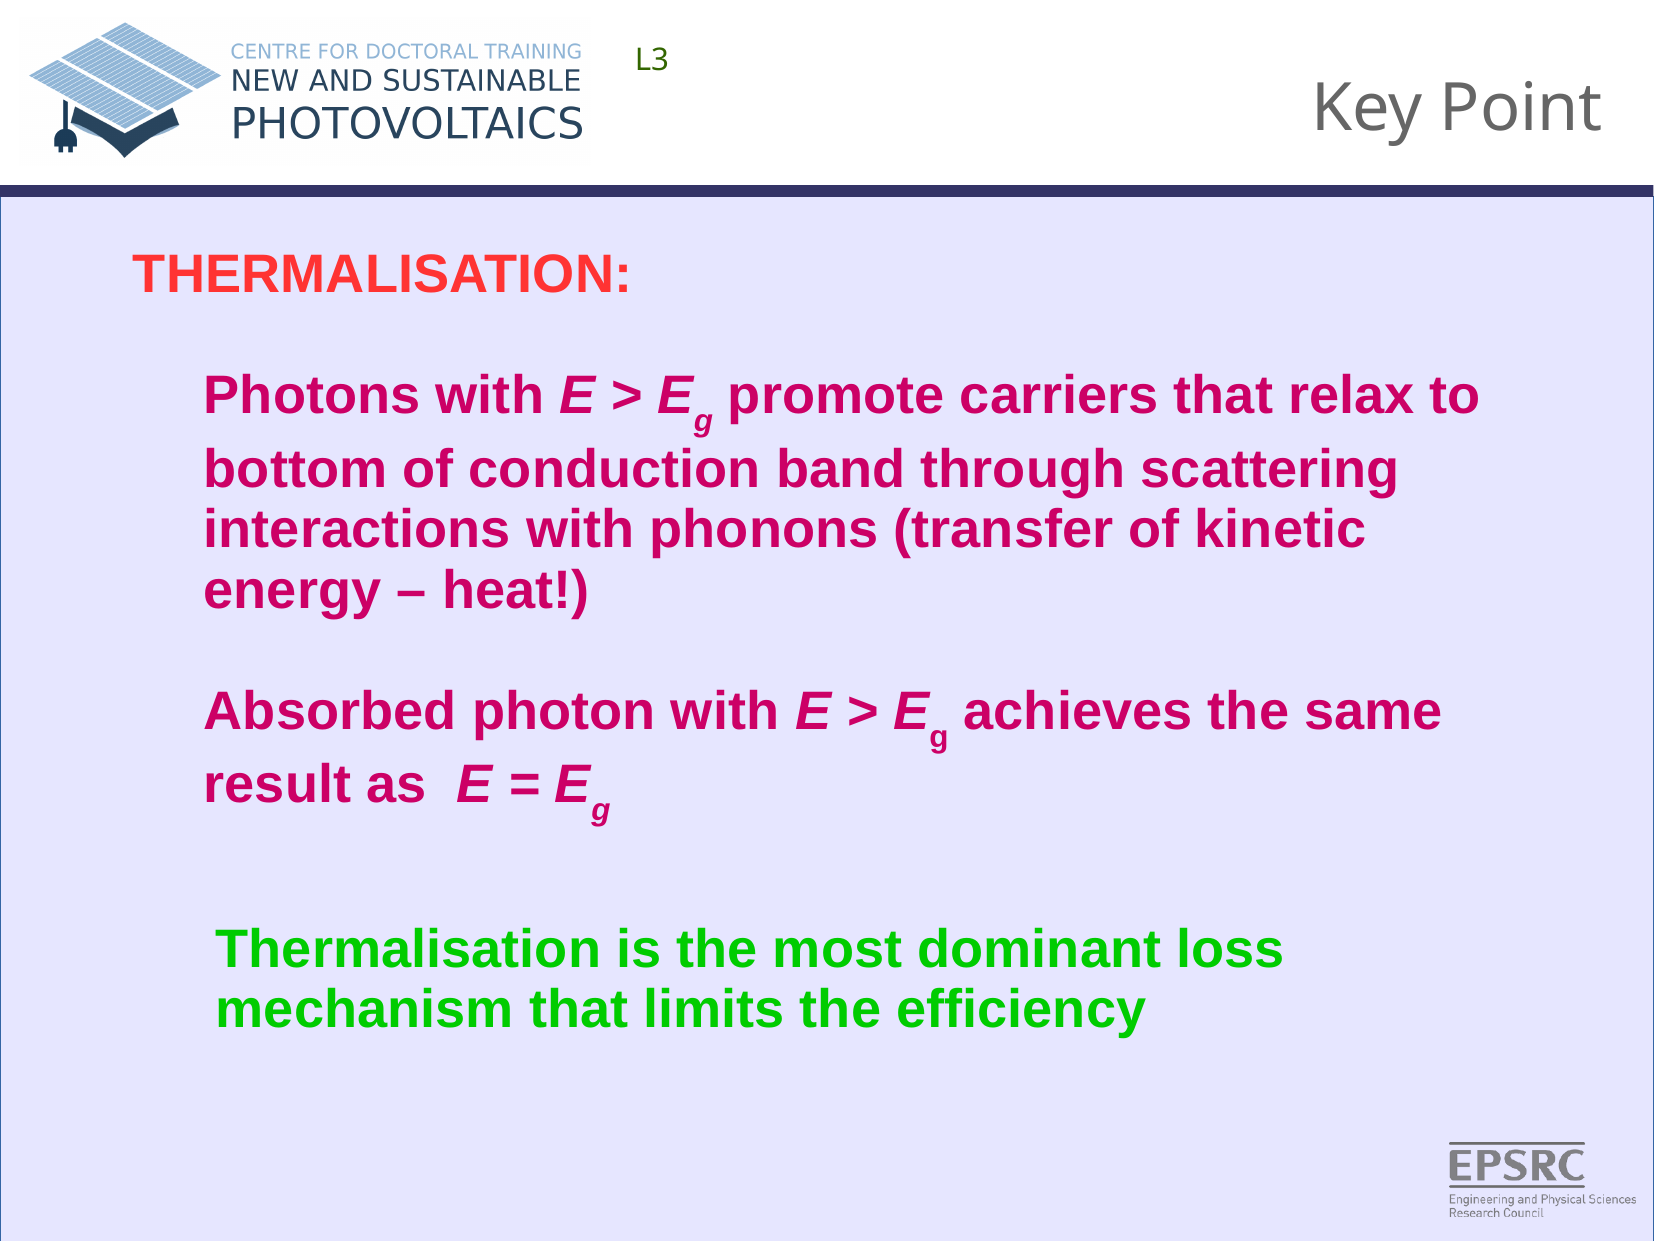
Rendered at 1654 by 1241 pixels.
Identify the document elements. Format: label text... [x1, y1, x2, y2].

text_box [0, 197, 1654, 1241]
text_box L3 [620, 29, 880, 80]
text_box THERMALISATION: Photons with E > Eg promote carriers that relax to bottom of conduction band through scattering interactions with phonons (transfer of kinetic energy – heat!) Absorbed photon with E > Eg achieves the same result as E = Eg [118, 236, 1512, 911]
text_box Key Point [767, 52, 1619, 142]
picture [19, 17, 591, 166]
picture [1524, 1142, 1636, 1217]
text_box Thermalisation is the most dominant loss mechanism that limits the efficiency [129, 850, 1524, 1241]
